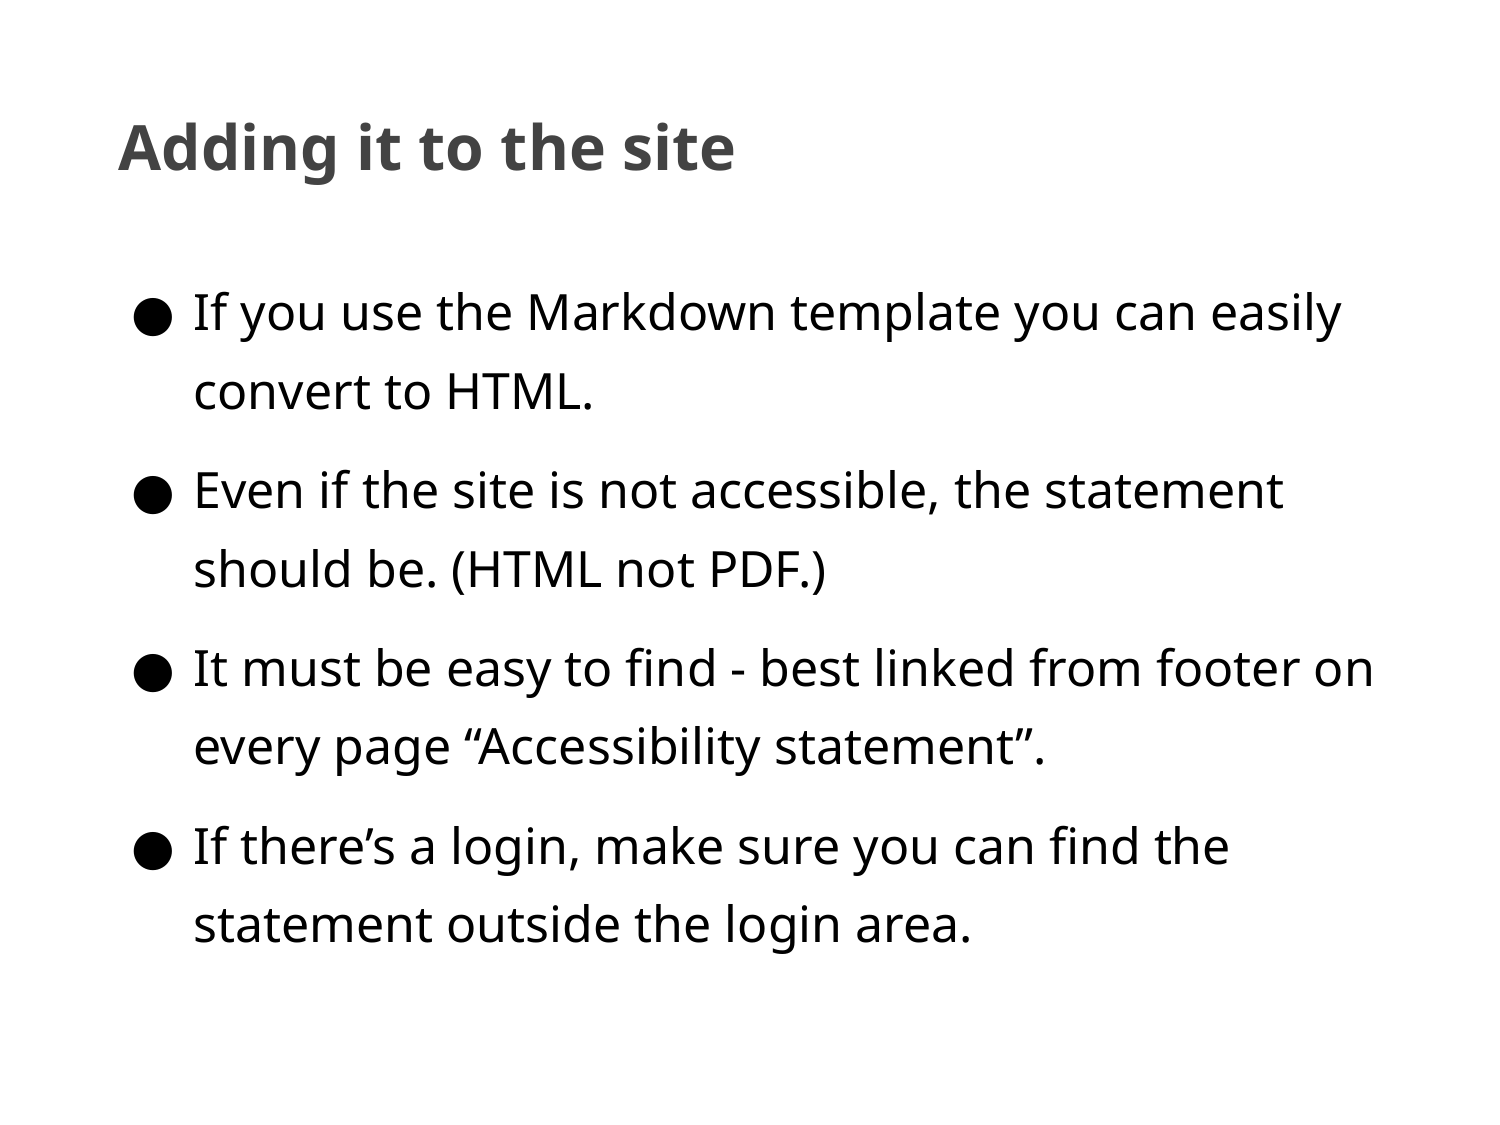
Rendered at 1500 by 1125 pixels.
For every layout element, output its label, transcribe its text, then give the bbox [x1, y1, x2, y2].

title Adding it to the site [103, 89, 1397, 215]
list If you use the Markdown template you can easily convert to HTML. Even if the site is not accessible, the statement should be. (HTML not PDF.) It must be easy to find - best linked from footer on every page “Accessibility statement”. If there’s a login, make sure you can find the statement outside the login area. [103, 252, 1397, 1000]
